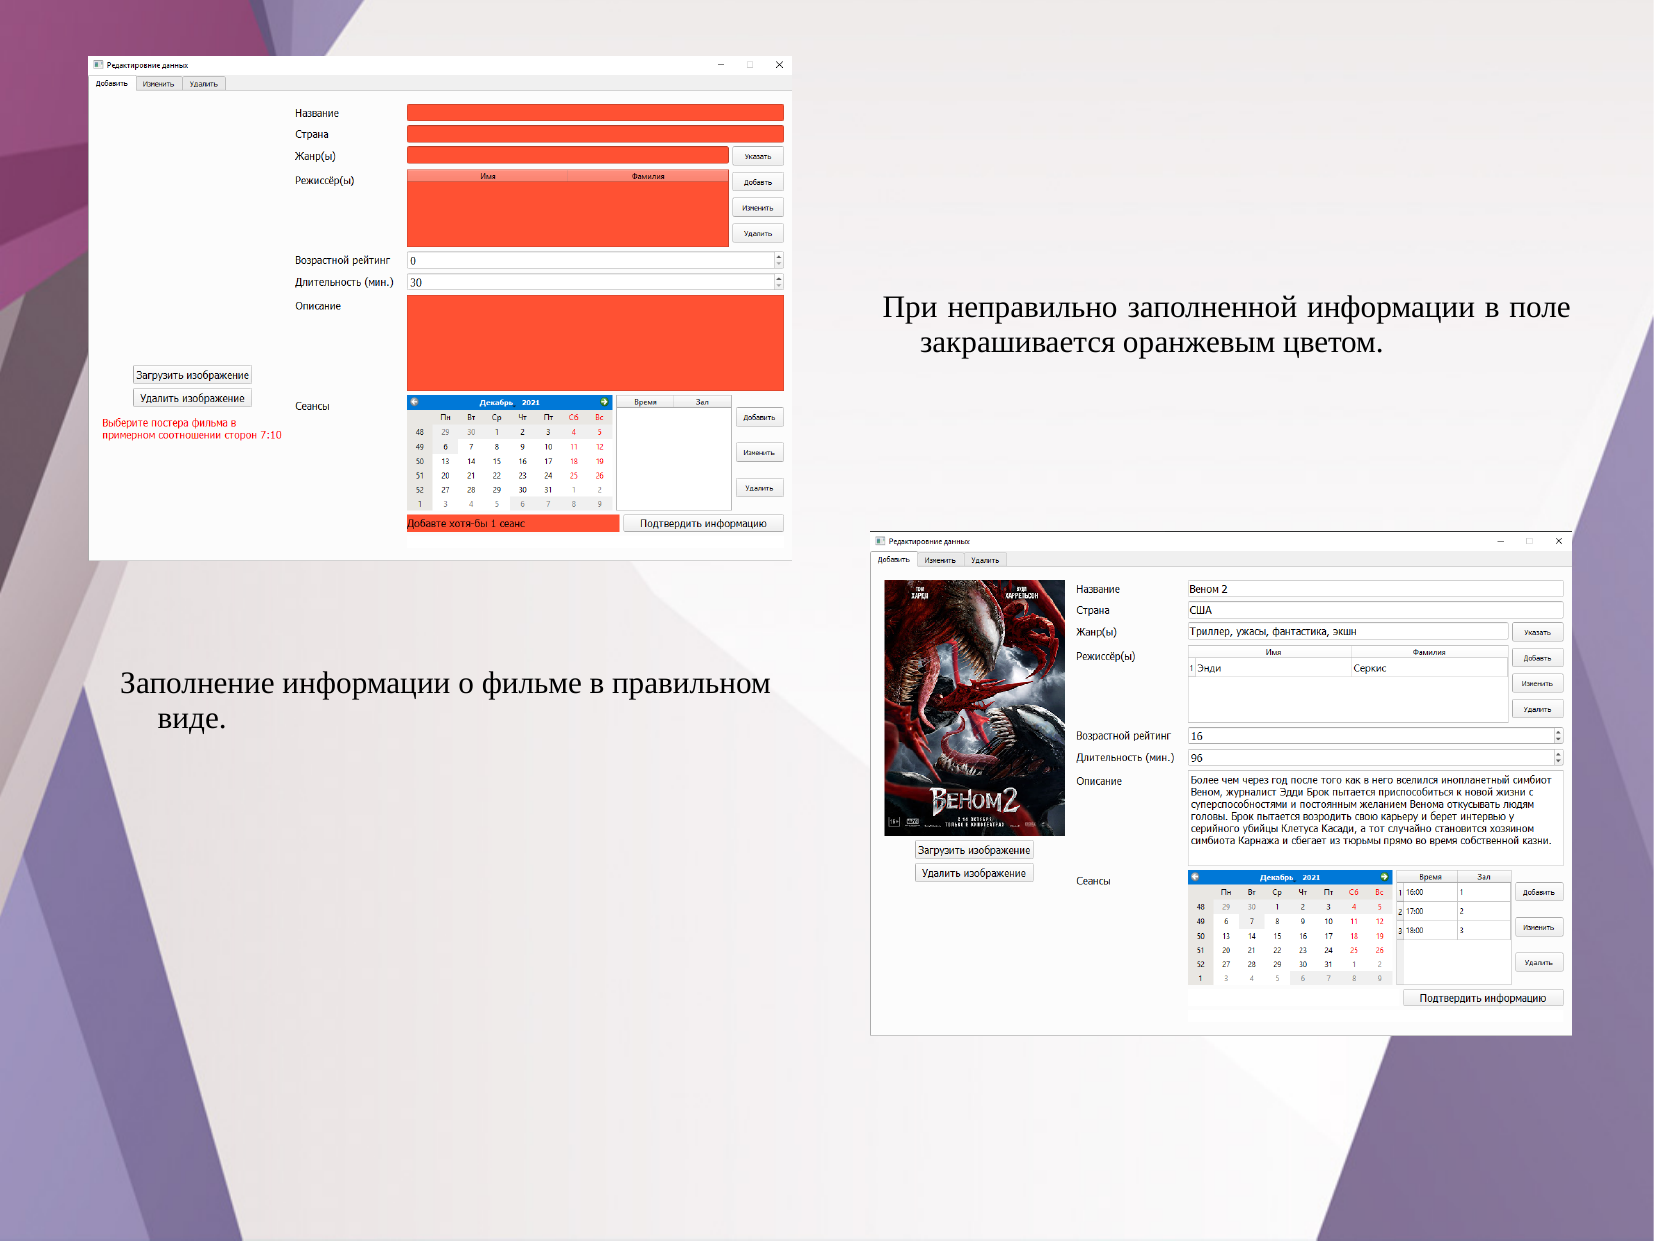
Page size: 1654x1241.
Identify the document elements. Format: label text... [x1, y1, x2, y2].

picture [0, 0, 1654, 1241]
list Заполнение информации о фильме в правильном виде. [82, 665, 809, 1009]
list При неправильно заполненной информации в поле закрашивается оранжевым цветом. [845, 290, 1572, 634]
